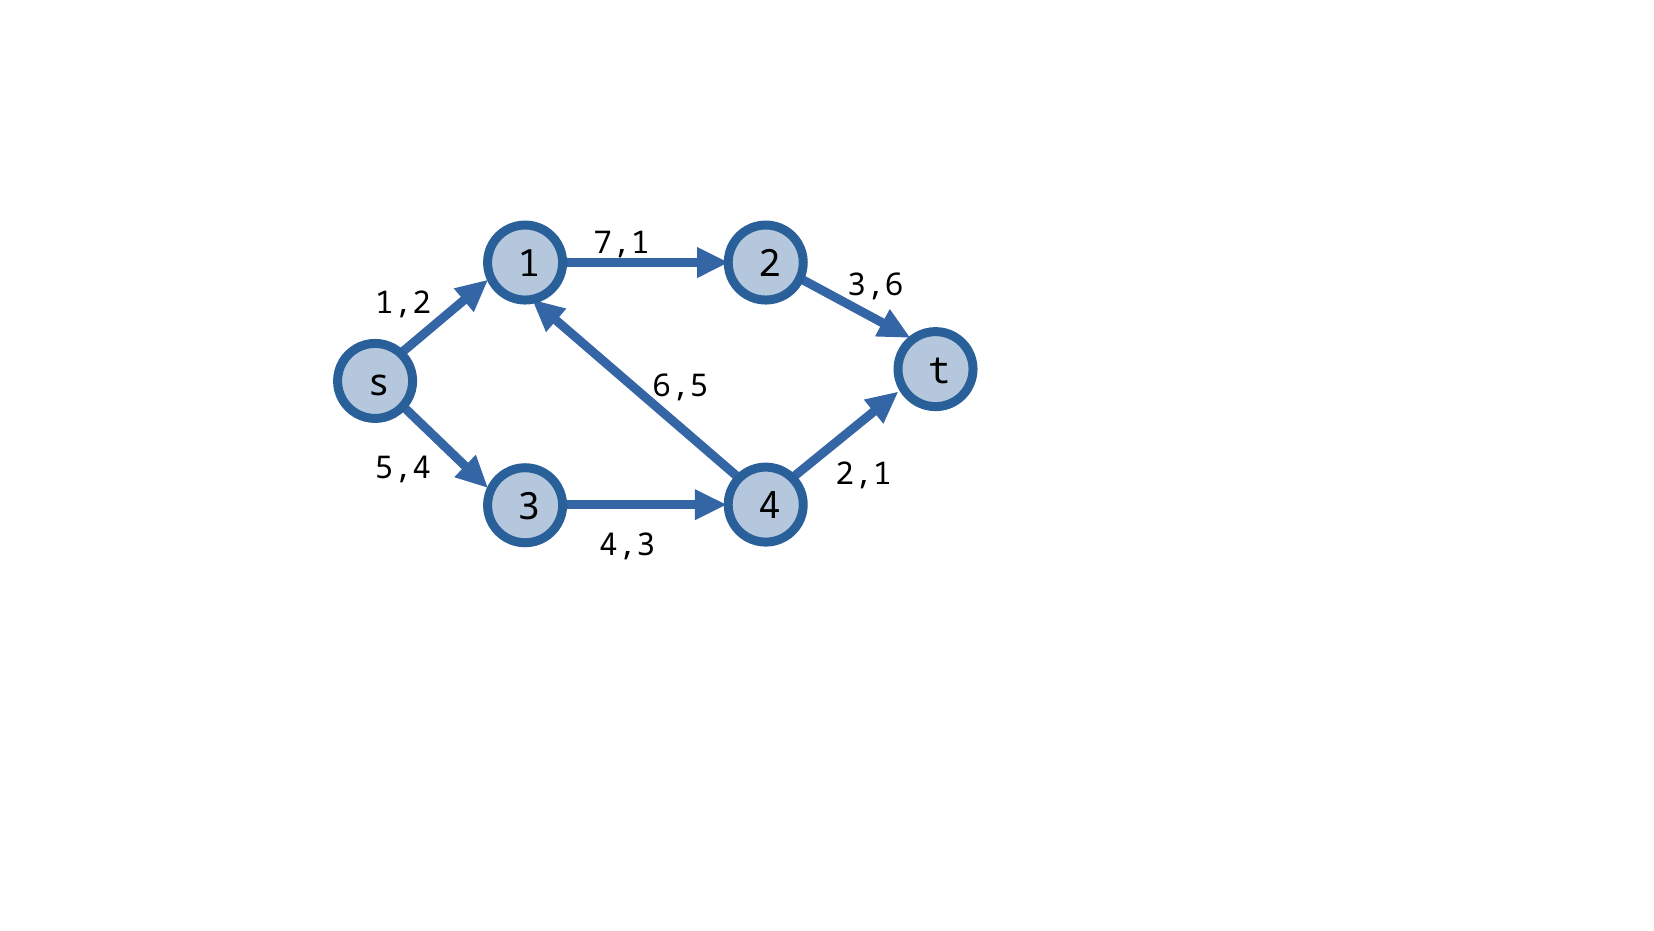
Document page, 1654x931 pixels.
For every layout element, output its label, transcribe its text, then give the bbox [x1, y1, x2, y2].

text_box 2 [728, 225, 804, 301]
text_box 4 [728, 467, 804, 543]
text_box t [897, 331, 974, 407]
text_box 5,4 [360, 437, 442, 488]
text_box 6,5 [637, 355, 719, 405]
text_box s [337, 343, 413, 419]
text_box 3,6 [832, 254, 914, 305]
text_box 2,1 [820, 443, 902, 494]
text_box 3 [487, 467, 563, 543]
text_box 7,1 [578, 213, 660, 263]
text_box 4,3 [584, 514, 666, 565]
text_box 1,2 [360, 272, 442, 322]
text_box 1 [487, 225, 563, 301]
